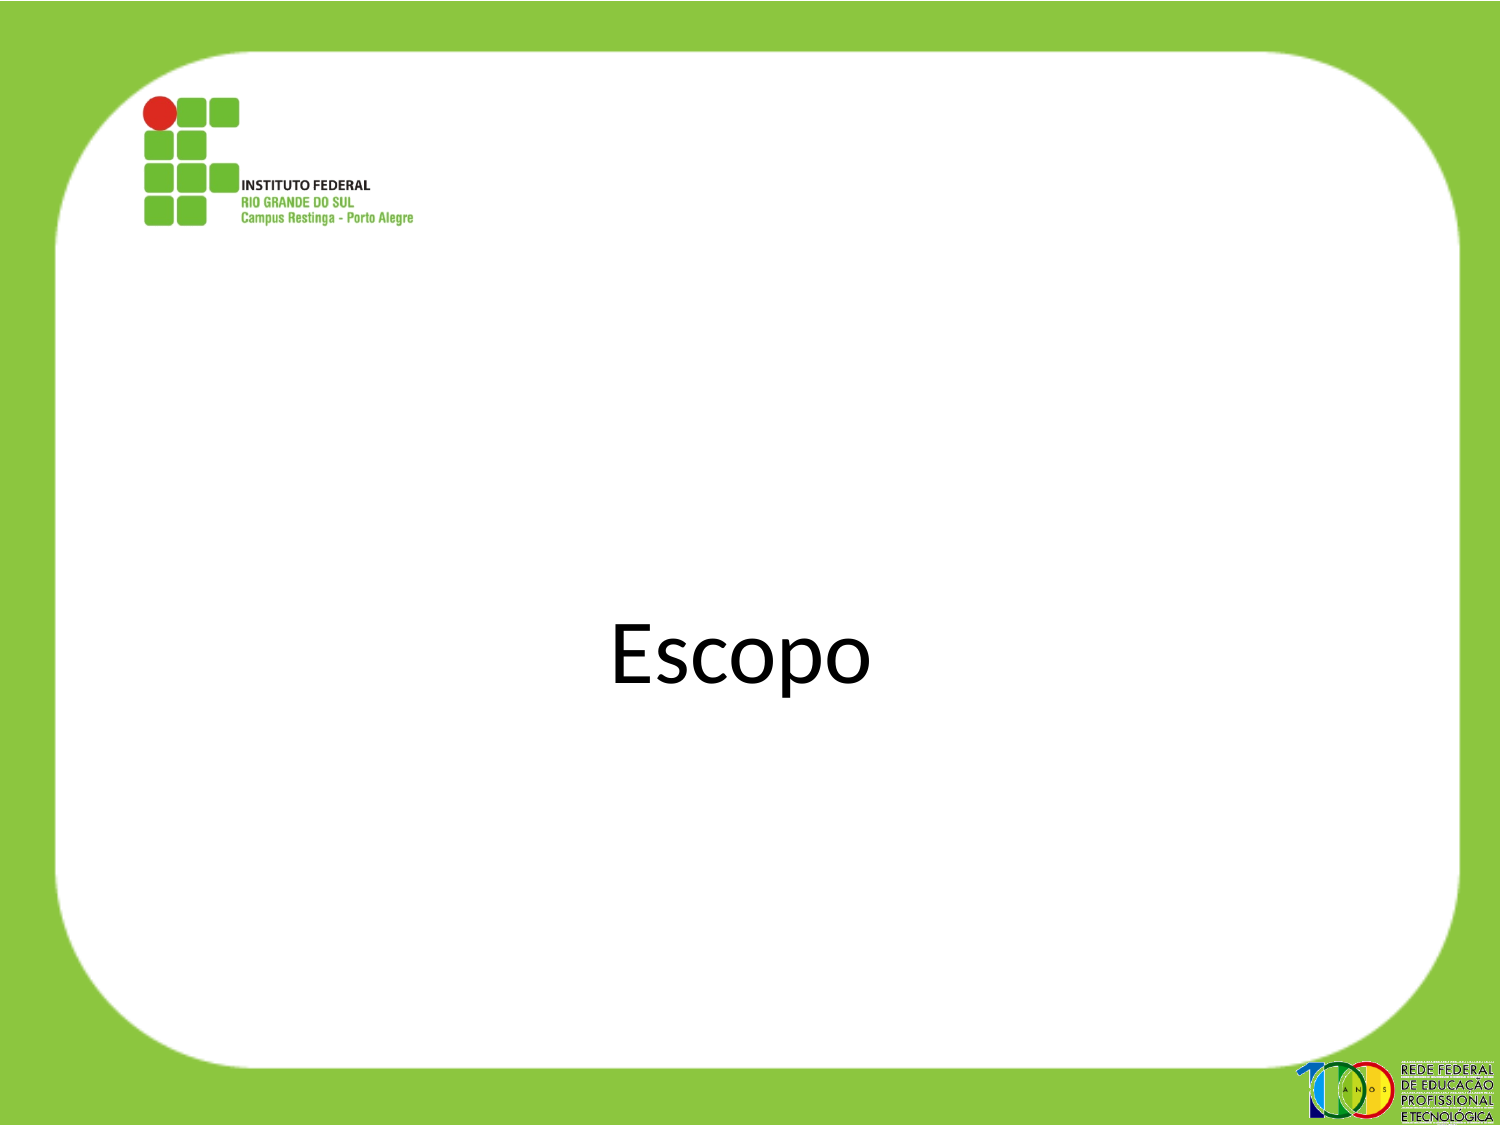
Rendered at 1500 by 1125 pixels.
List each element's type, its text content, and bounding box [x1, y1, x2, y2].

picture [0, 1, 1500, 1125]
text_box Escopo [66, 553, 1417, 741]
